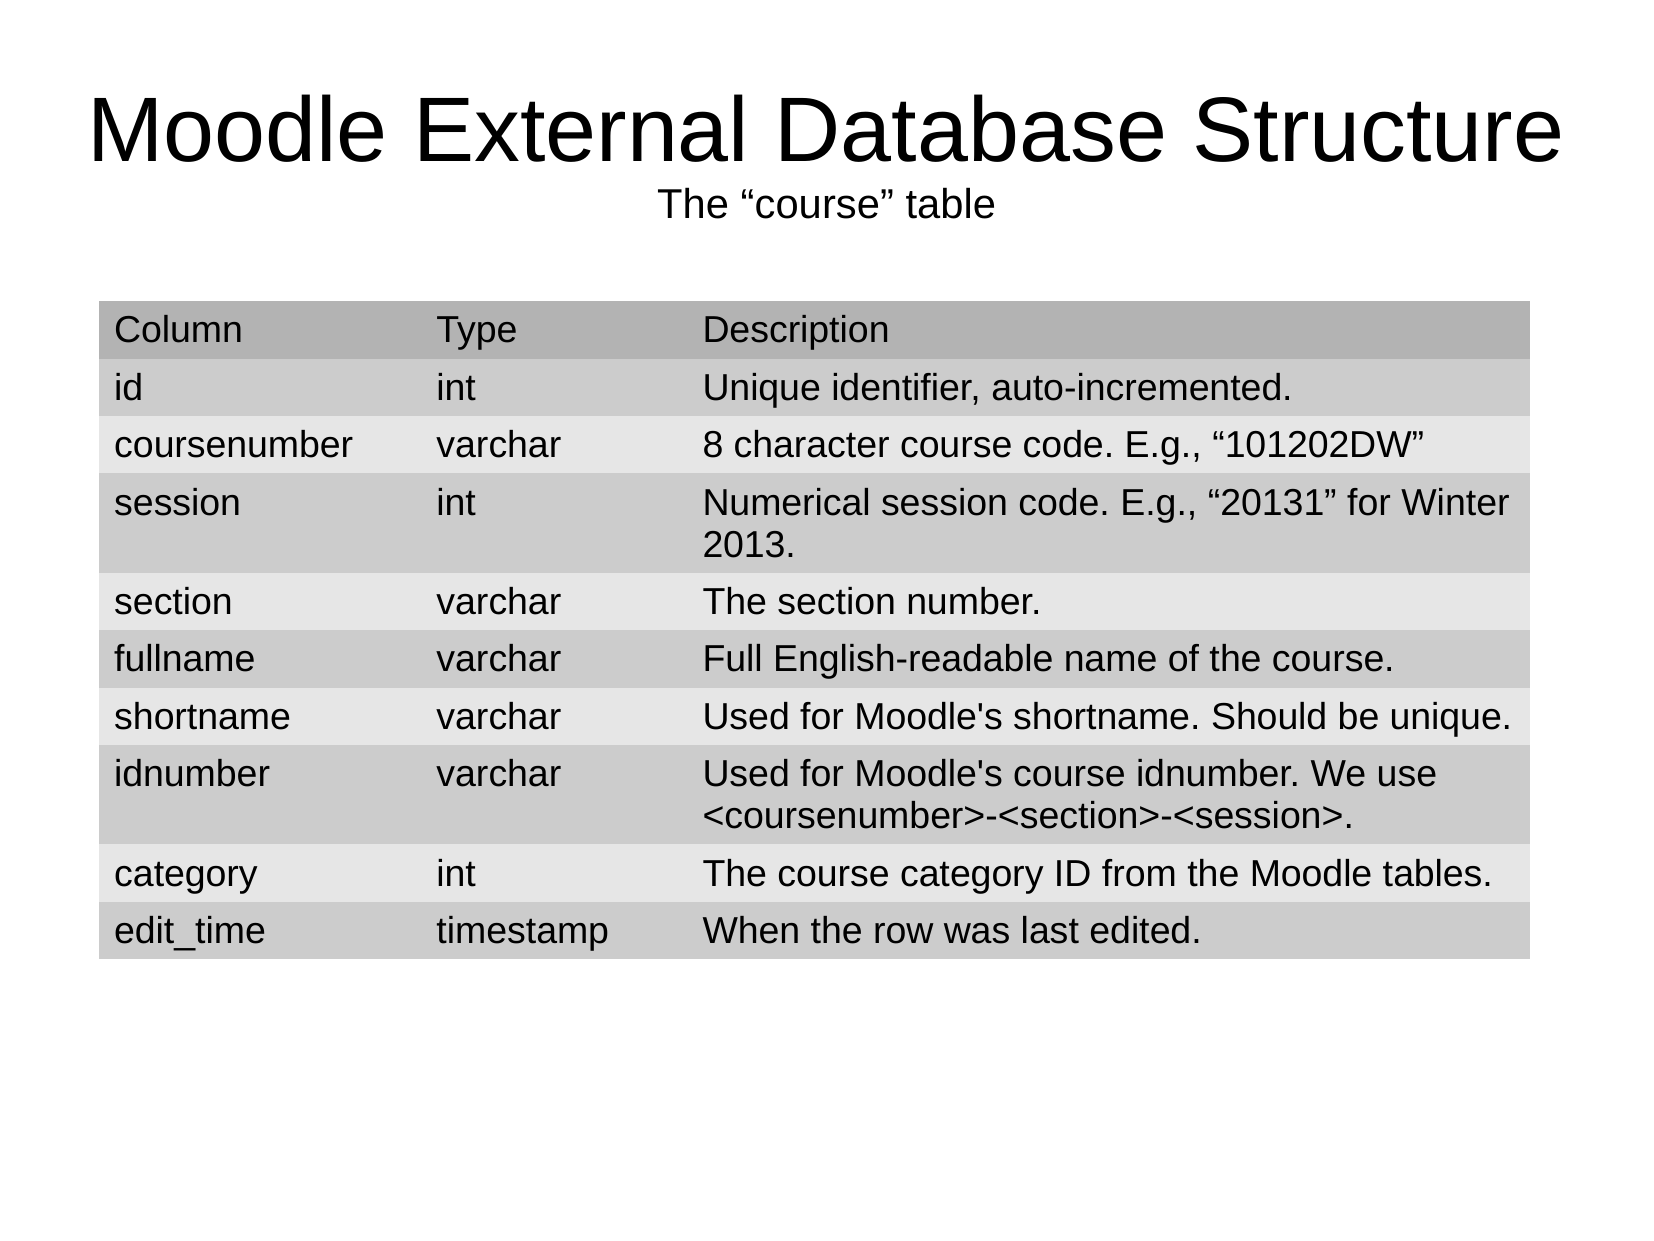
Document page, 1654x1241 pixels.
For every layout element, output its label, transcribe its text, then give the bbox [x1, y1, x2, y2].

table_cell section [99, 573, 422, 630]
table_cell 8 character course code. E.g., “101202DW” [688, 416, 1530, 473]
table_cell int [422, 359, 688, 416]
table_cell Unique identifier, auto-incremented. [688, 359, 1530, 416]
table_cell When the row was last edited. [688, 902, 1530, 959]
table_cell int [422, 844, 688, 902]
table_cell coursenumber [99, 416, 422, 473]
table_header Type [422, 301, 688, 359]
table_cell varchar [422, 416, 688, 473]
table_cell varchar [422, 688, 688, 745]
table_cell fullname [99, 630, 422, 688]
table_cell Used for Moodle's shortname. Should be unique. [688, 688, 1530, 745]
table_header Description [688, 301, 1530, 359]
table_cell session [99, 473, 422, 573]
table_cell int [422, 473, 688, 573]
table_cell timestamp [422, 902, 688, 959]
table_cell The course category ID from the Moodle tables. [688, 844, 1530, 902]
table_cell Numerical session code. E.g., “20131” for Winter 2013. [688, 473, 1530, 573]
table_cell varchar [422, 573, 688, 630]
table_cell id [99, 359, 422, 416]
table_cell varchar [422, 630, 688, 688]
table_cell The section number. [688, 573, 1530, 630]
table_cell edit_time [99, 902, 422, 959]
table_cell idnumber [99, 745, 422, 844]
table_cell Full English-readable name of the course. [688, 630, 1530, 688]
table_cell Used for Moodle's course idnumber. We use <coursenumber>-<section>-<session>. [688, 745, 1530, 844]
table_header Column [99, 301, 422, 359]
table_cell varchar [422, 745, 688, 844]
table_cell category [99, 844, 422, 902]
title Moodle External Database Structure The “course” table [82, 49, 1571, 257]
table_cell shortname [99, 688, 422, 745]
